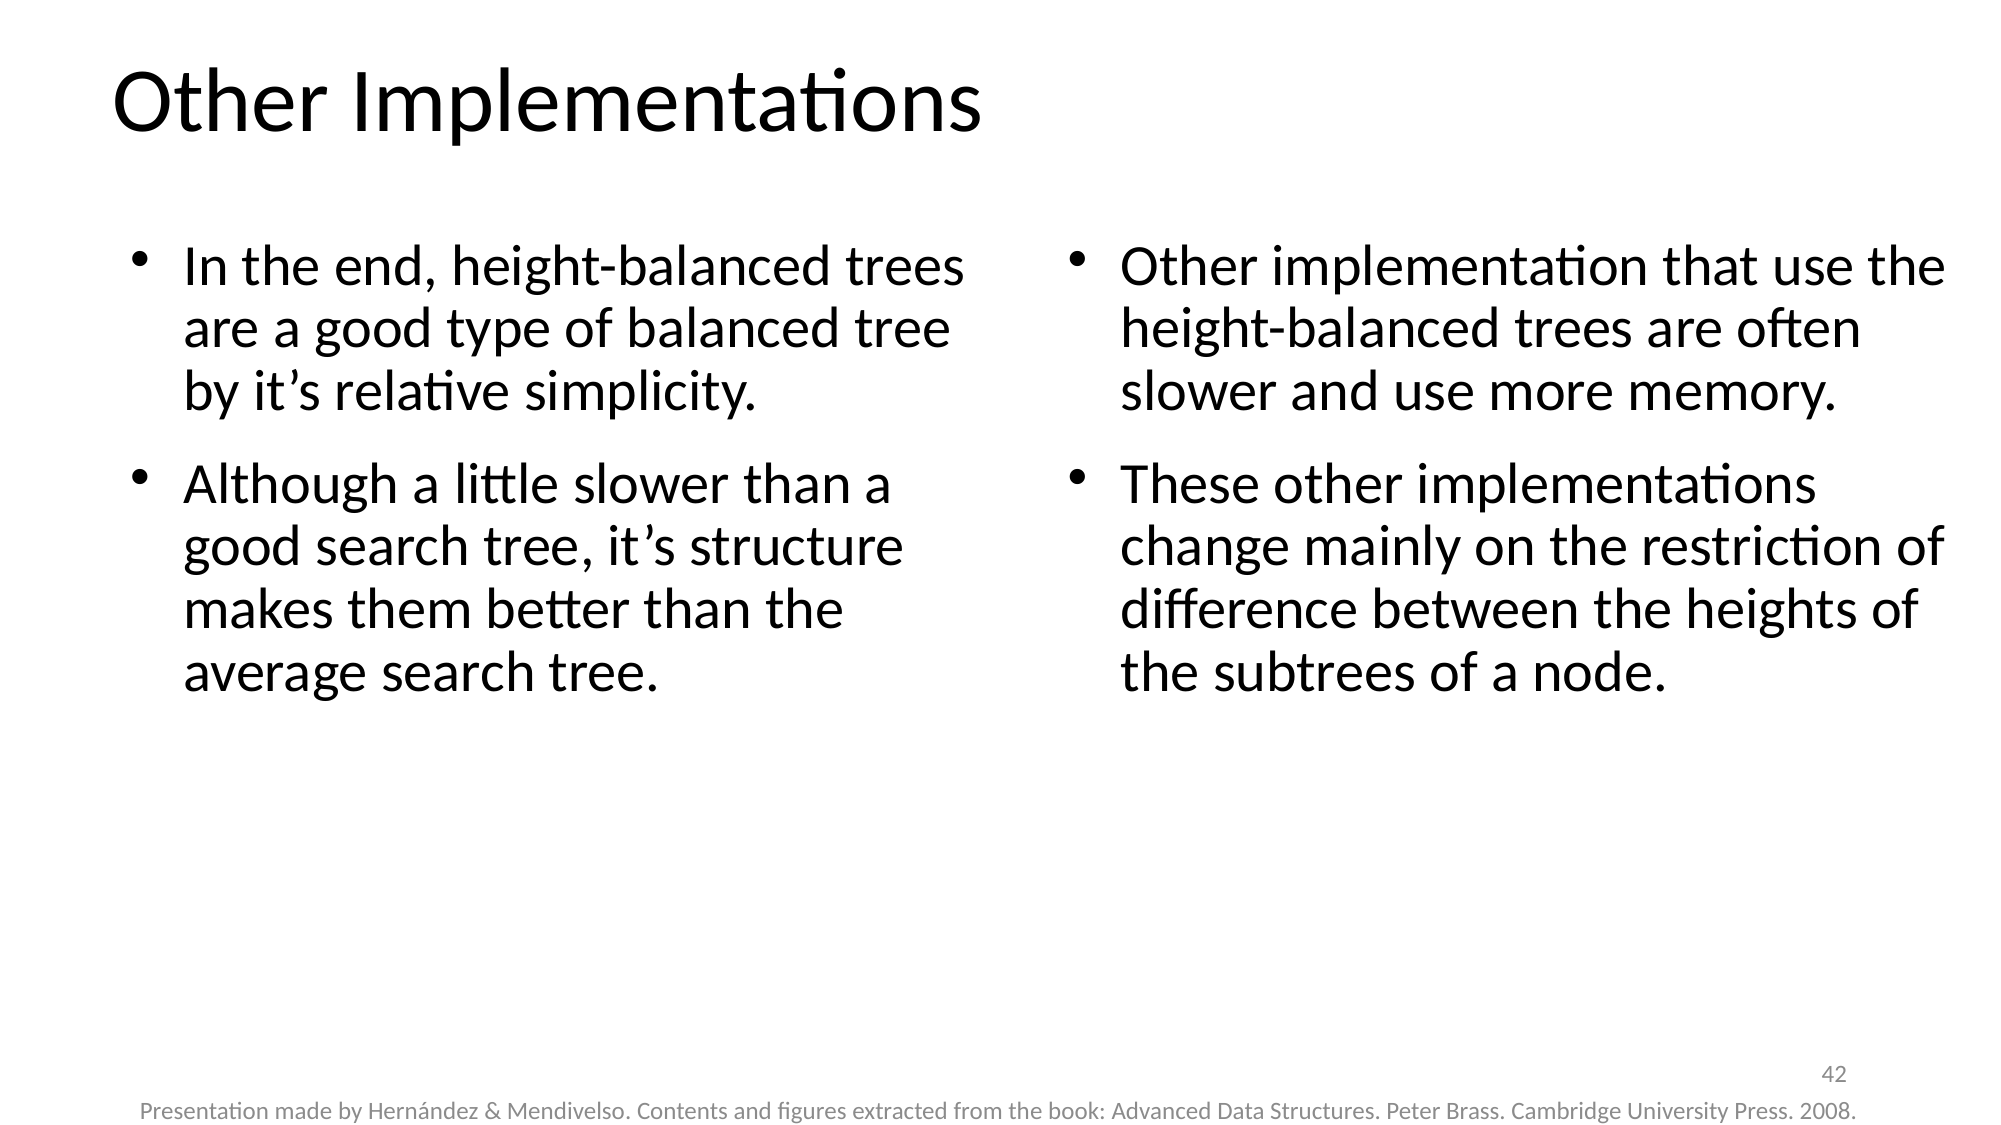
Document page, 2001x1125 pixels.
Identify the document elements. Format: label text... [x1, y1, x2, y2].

list In the end, height-balanced trees are a good type of balanced tree by it’s relative simplicity. Although a little slower than a good search tree, it’s structure makes them better than the average search tree. [112, 234, 1013, 949]
list Other implementation that use the height-balanced trees are often slower and use more memory. These other implementations change mainly on the restriction of difference between the heights of the subtrees of a node. [1050, 234, 1951, 949]
text_box Presentation made by Hernández & Mendivelso. Contents and figures extracted from the book: Advanced Data Structures. Peter Brass. Cambridge University Press. 2008. [0, 1100, 2000, 1119]
title Other Implementations [112, 0, 1838, 150]
